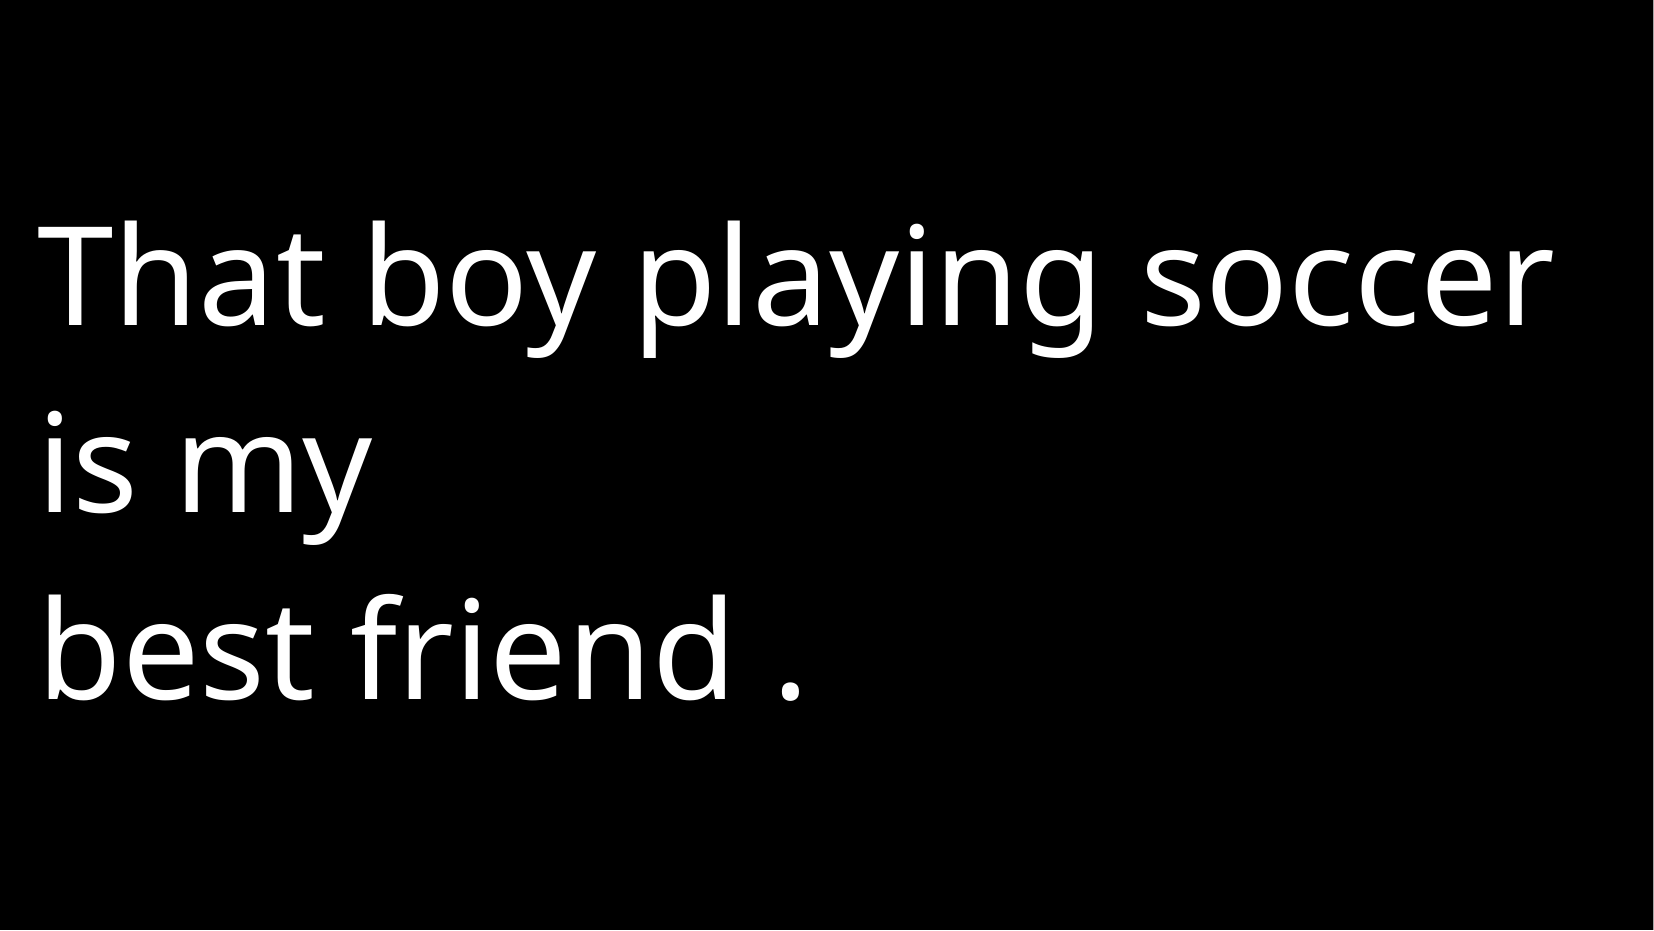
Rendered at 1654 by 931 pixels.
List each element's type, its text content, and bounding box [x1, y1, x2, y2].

title That boy playing soccer is my best friend . [37, 19, 1612, 900]
